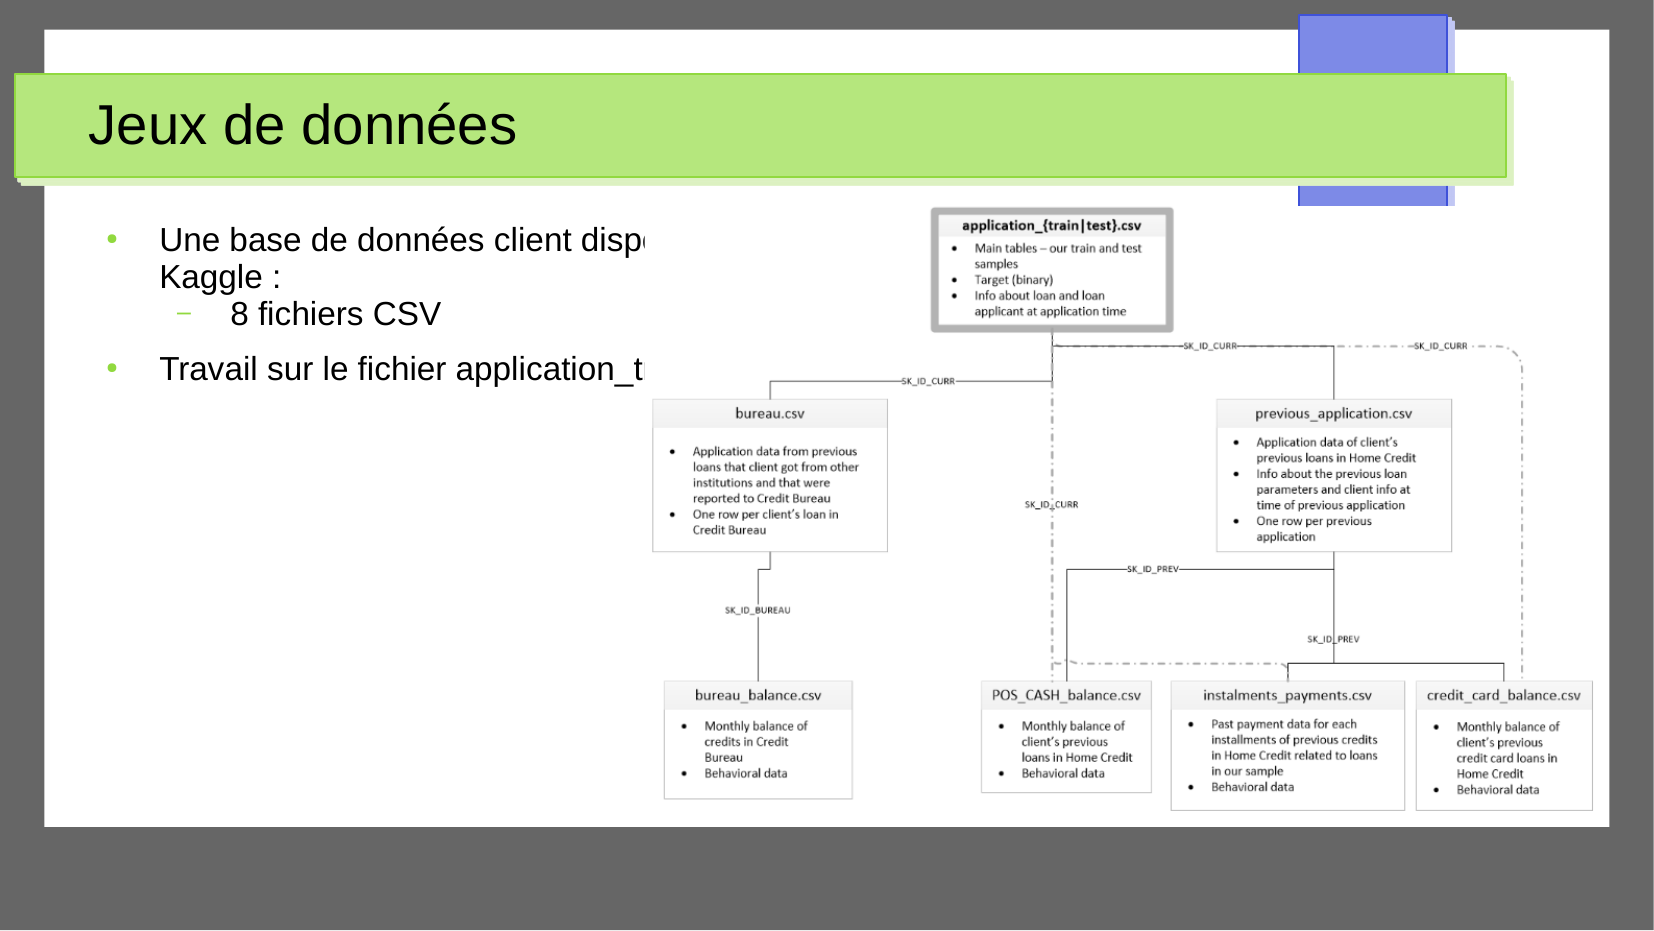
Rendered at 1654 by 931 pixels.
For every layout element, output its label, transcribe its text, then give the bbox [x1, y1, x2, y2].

title Jeux de données [88, 73, 1506, 178]
picture [644, 206, 1595, 813]
list Une base de données client disponible sur Kaggle : 8 fichiers CSV Travail sur le fichier application_train.csv [88, 221, 644, 813]
